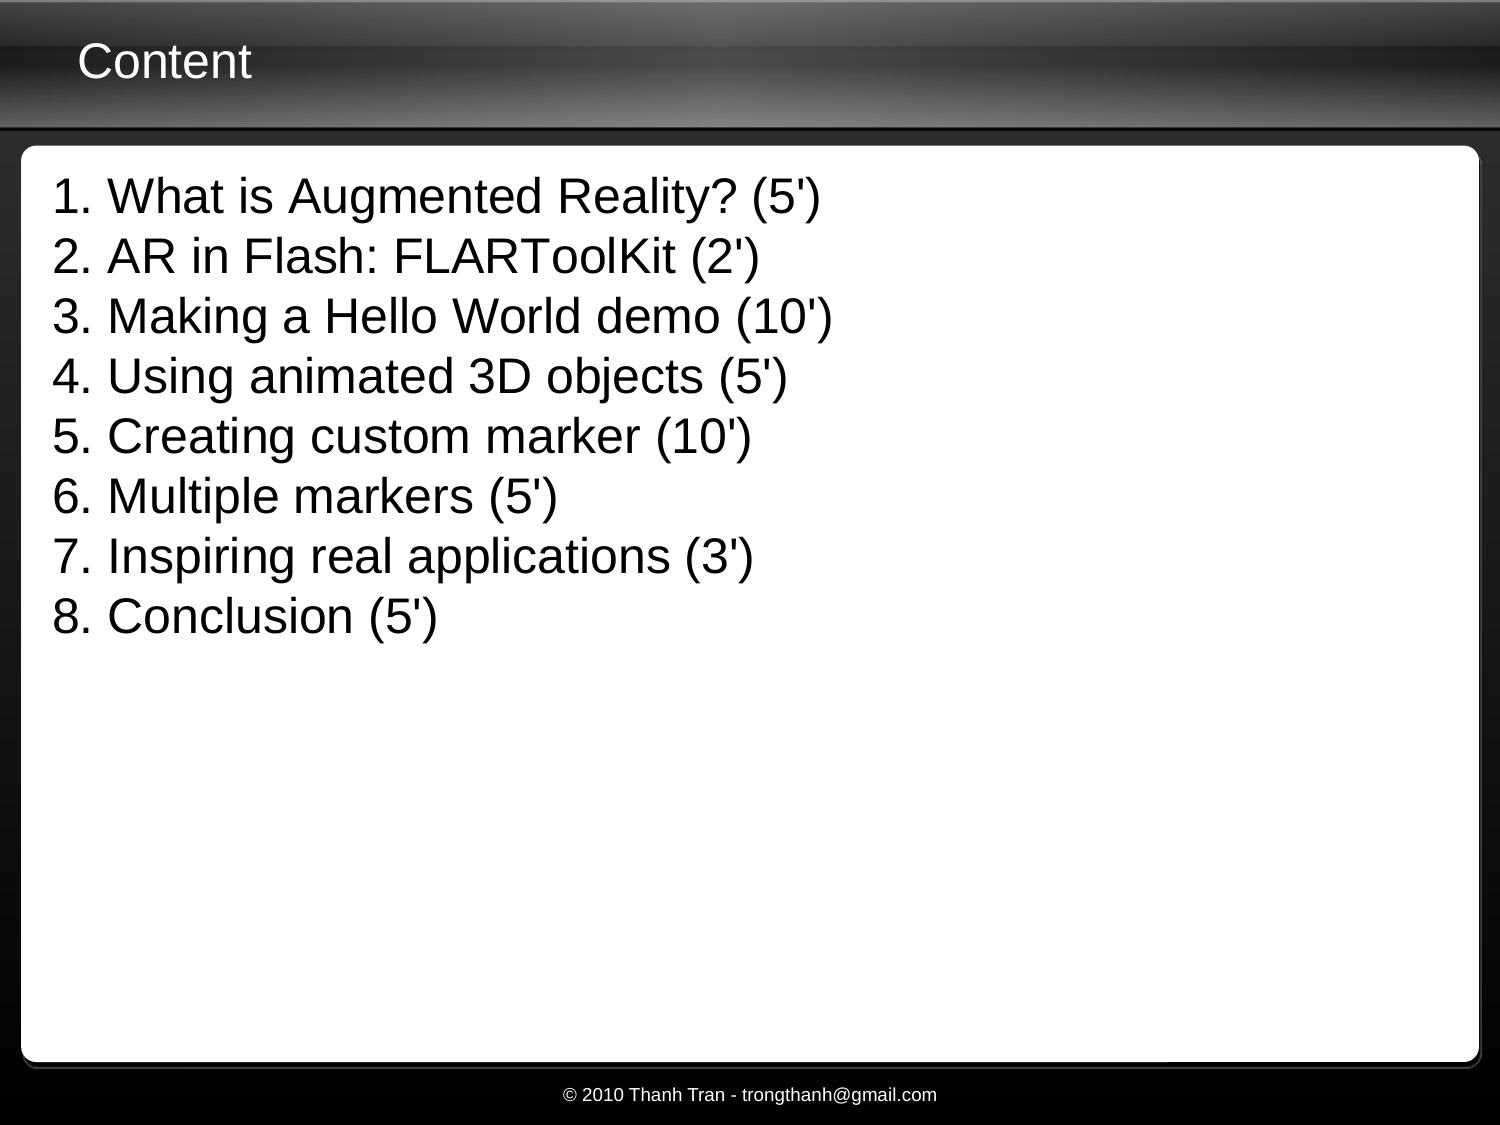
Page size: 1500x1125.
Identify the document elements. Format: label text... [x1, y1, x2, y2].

picture [0, 0, 1500, 131]
title Content [62, 4, 1438, 121]
text_box 1. What is Augmented Reality? (5') 2. AR in Flash: FLARToolKit (2') 3. Making a Hello World demo (10') 4. Using animated 3D objects (5') 5. Creating custom marker (10') 6. Multiple markers (5') 7. Inspiring real applications (3') 8. Conclusion (5') [37, 155, 1463, 651]
